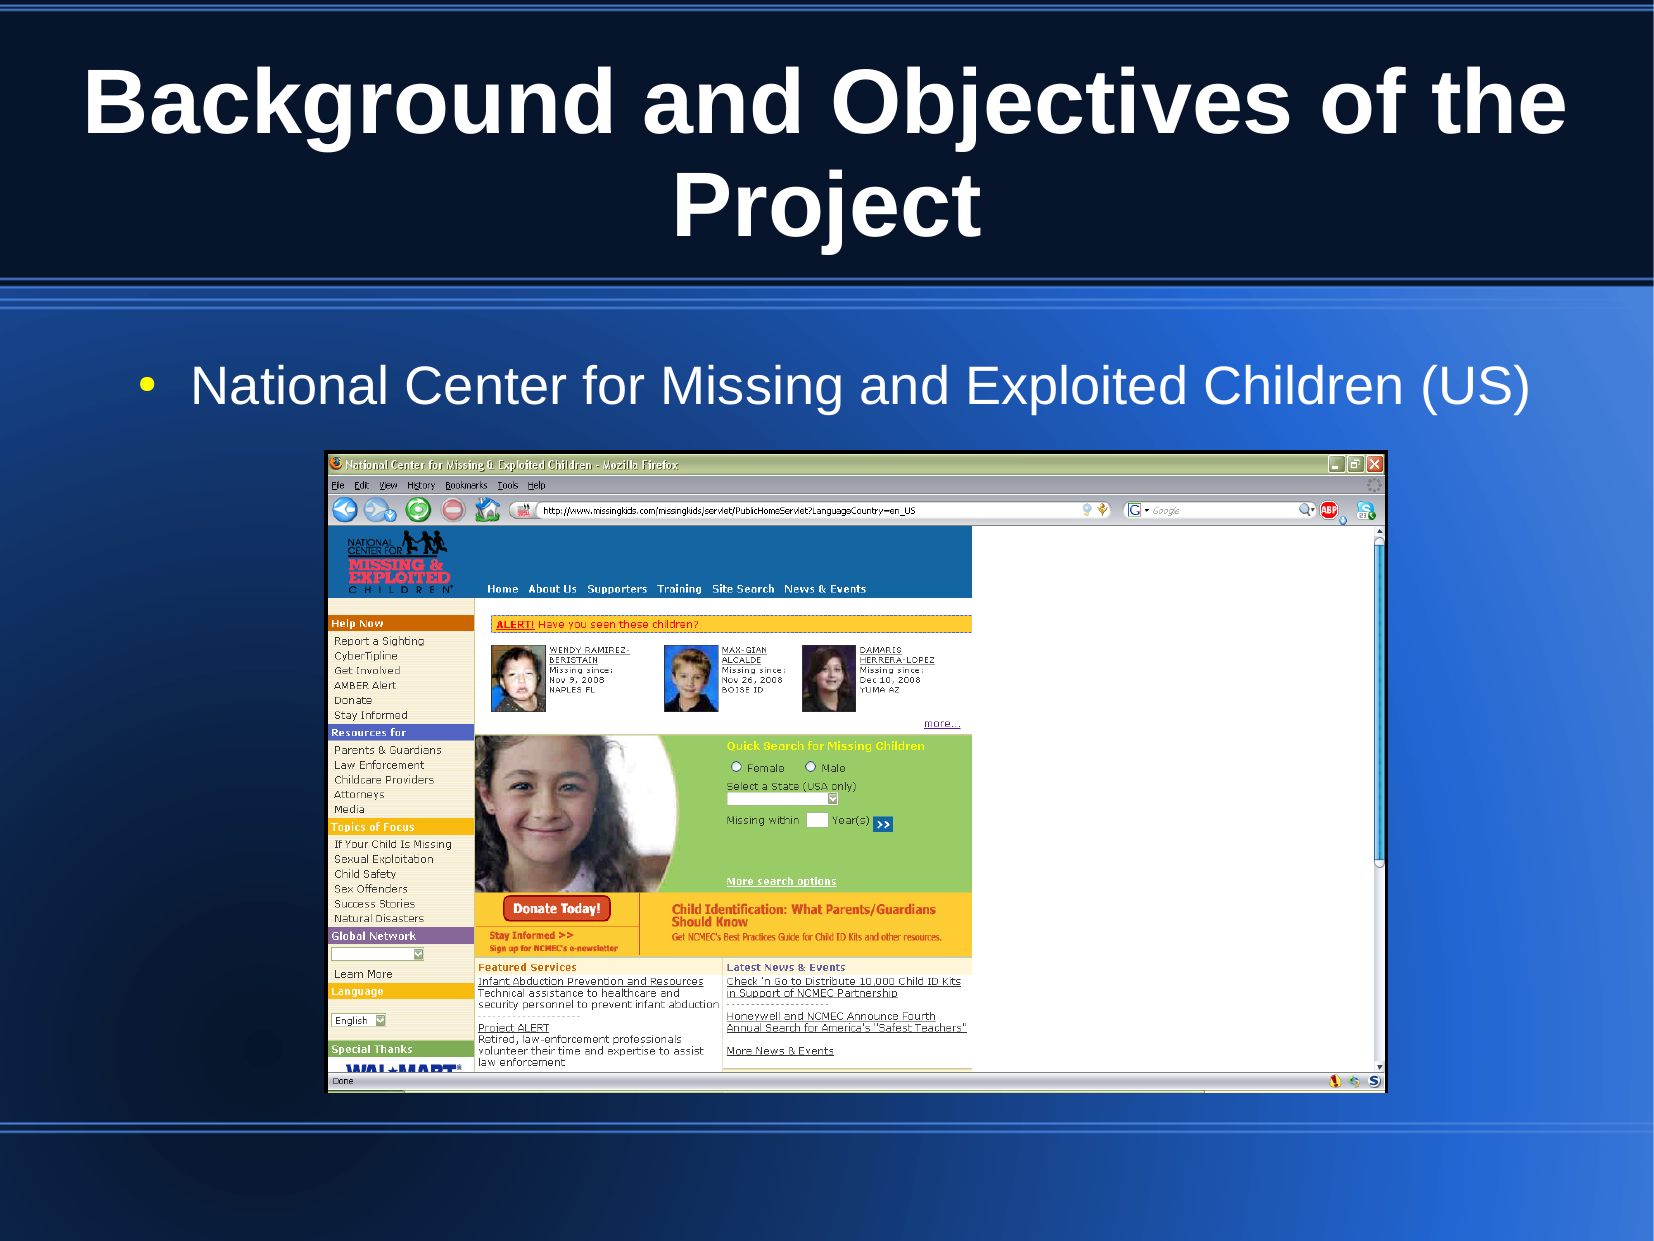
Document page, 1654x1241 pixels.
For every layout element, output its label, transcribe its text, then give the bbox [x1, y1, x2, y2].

list National Center for Missing and Exploited Children (US) [82, 355, 1571, 1058]
title Background and Objectives of the Project [82, 49, 1571, 257]
picture [0, 0, 1654, 1241]
